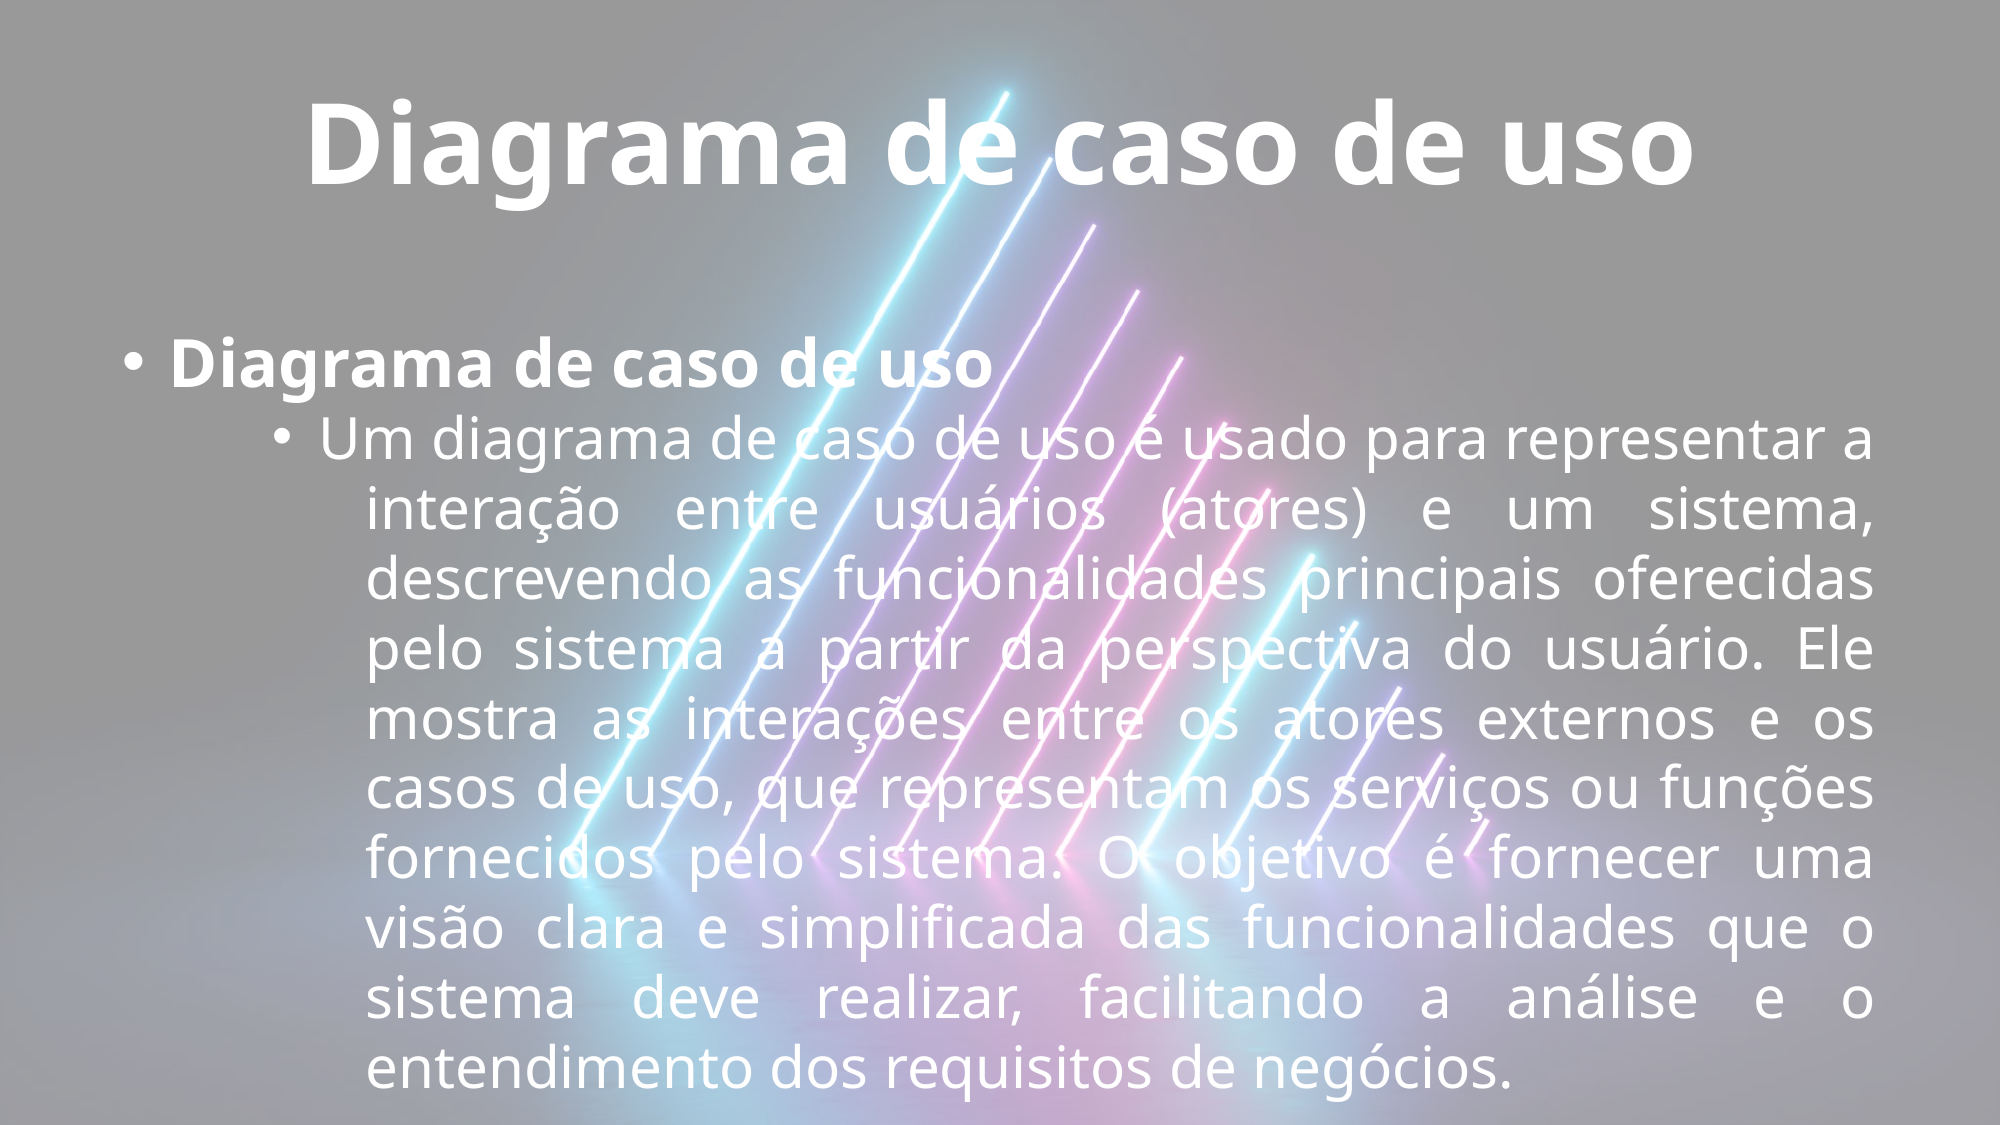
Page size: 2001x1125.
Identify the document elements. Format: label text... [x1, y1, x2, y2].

picture [0, 0, 2000, 1125]
text_box Diagrama de caso de uso Um diagrama de caso de uso é usado para representar a interação entre usuários (atores) e um sistema, descrevendo as funcionalidades principais oferecidas pelo sistema a partir da perspectiva do usuário. Ele mostra as interações entre os atores externos e os casos de uso, que representam os serviços ou funções fornecidos pelo sistema. O objetivo é fornecer uma visão clara e simplificada das funcionalidades que o sistema deve realizar, facilitando a análise e o entendimento dos requisitos de negócios. [106, 313, 1891, 1125]
text_box Diagrama de caso de uso [284, 64, 1716, 217]
